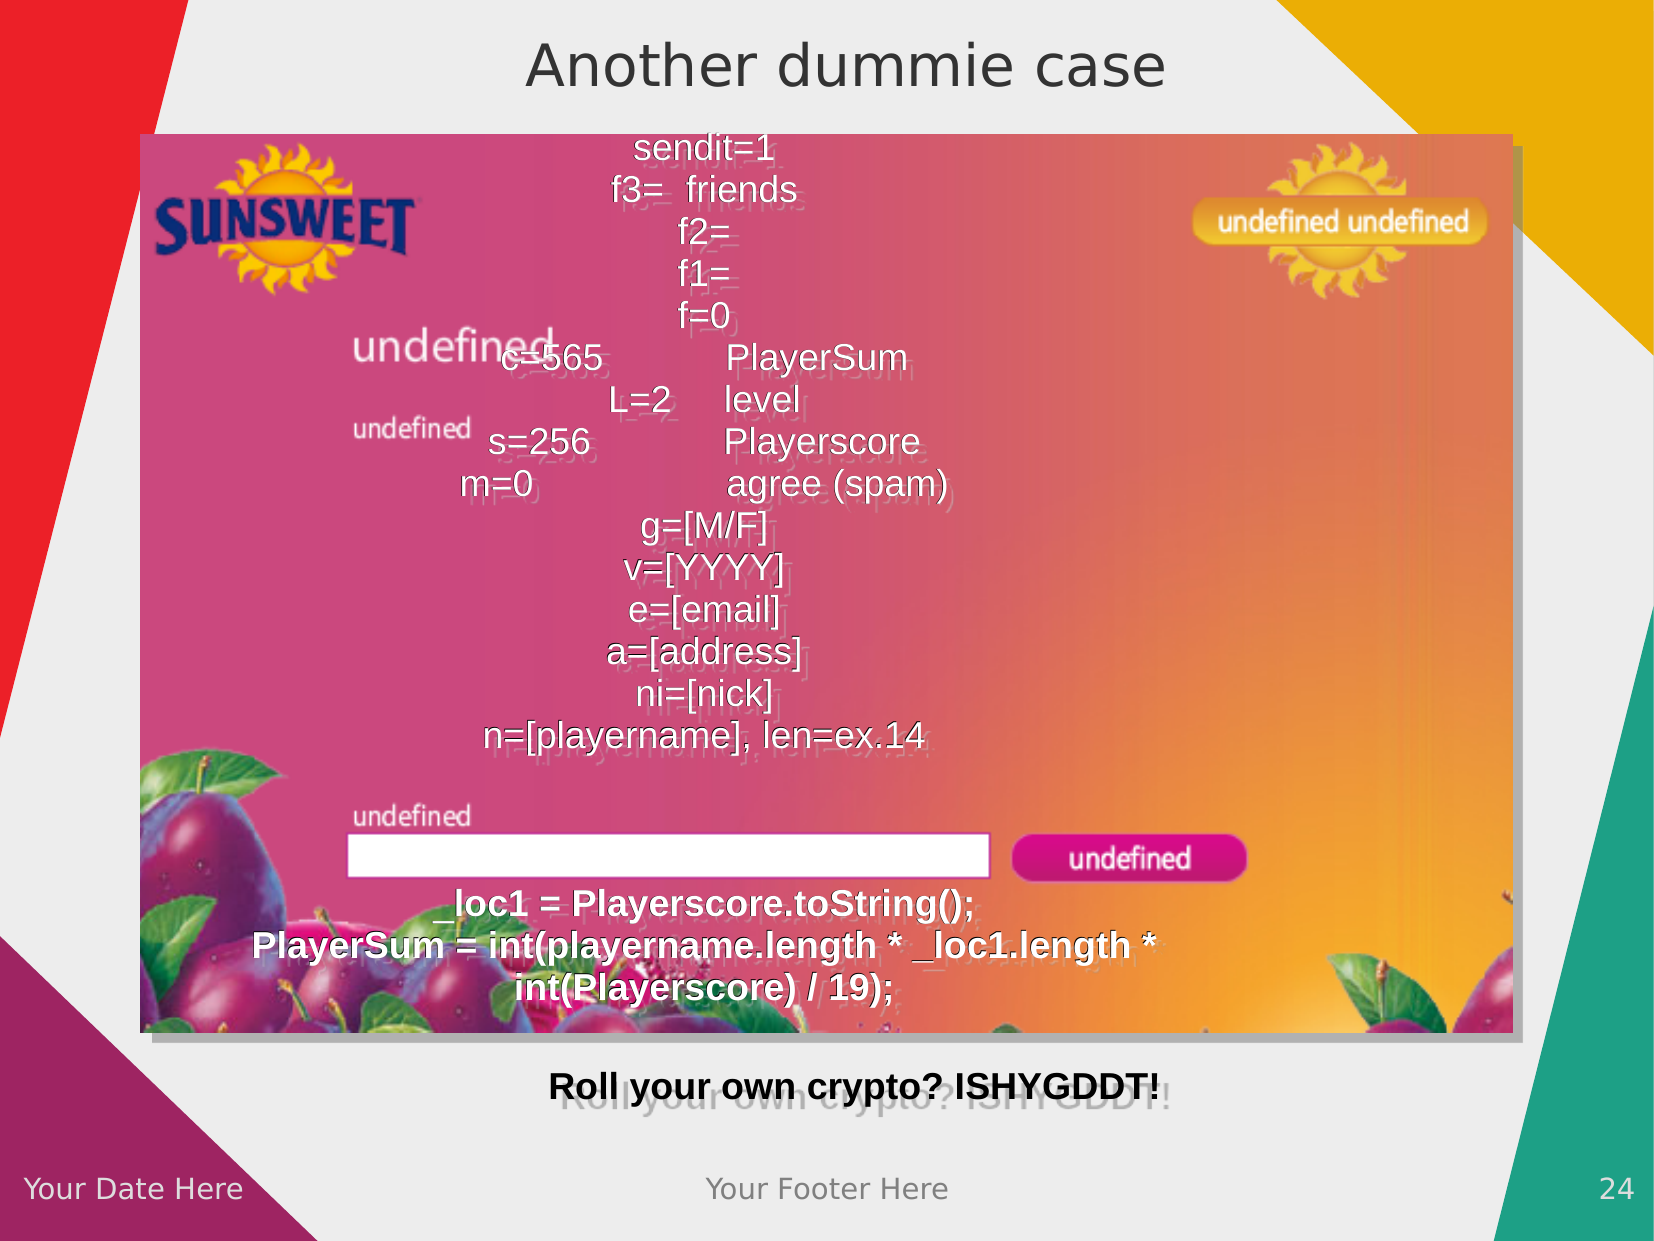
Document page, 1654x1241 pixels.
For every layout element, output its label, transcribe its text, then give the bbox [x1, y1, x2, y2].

picture [140, 134, 171, 1033]
text_box sendit=1 f3= friends f2= f1= f=0 c=565 PlayerSum L=2 level s=256 Playerscore m=0 agree (spam) g=[M/F] v=[YYYY] e=[email] a=[address] ni=[nick] n=[playername], len=ex.14 _loc1 = Playerscore.toString(); PlayerSum = int(playername.length * _loc1.length * int(Playerscore) / 19); [171, 119, 1237, 1058]
picture [1237, 134, 1513, 1033]
title Another dummie case [135, 0, 1559, 166]
text_box Roll your own crypto? ISHYGDDT! [225, 1057, 1486, 1115]
